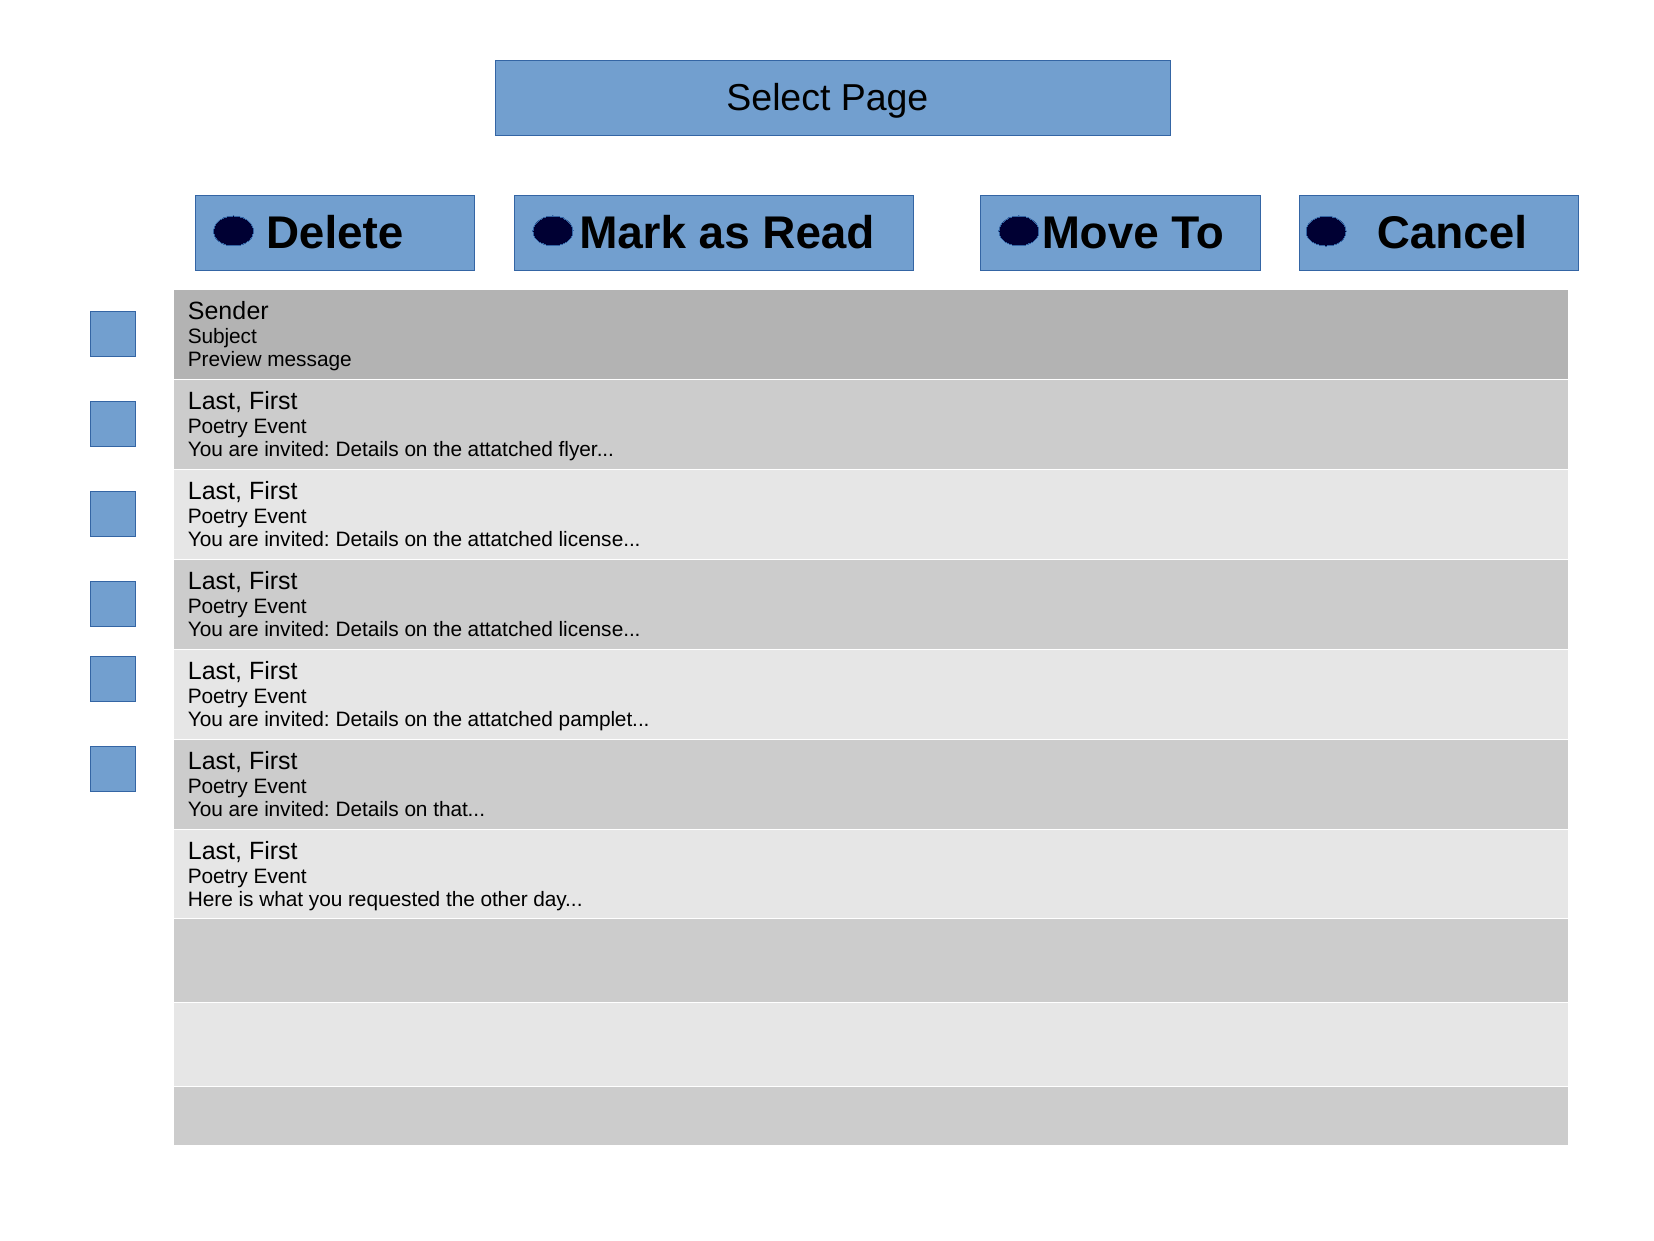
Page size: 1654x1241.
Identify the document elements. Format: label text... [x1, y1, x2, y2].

text_box Cancel [1299, 195, 1579, 271]
table_cell Last, First Poetry Event You are invited: Details on the attatched license... [174, 470, 1568, 559]
table_cell Last, First Poetry Event You are invited: Details on the attatched flyer... [174, 380, 1568, 469]
table_cell Last, First Poetry Event You are invited: Details on that... [174, 740, 1568, 829]
text_box [532, 215, 574, 246]
table_cell [174, 1087, 1568, 1145]
text_box [1306, 216, 1347, 247]
text_box [90, 656, 136, 702]
table_header Sender Subject Preview message [174, 290, 1568, 379]
table_cell [174, 919, 1568, 1002]
text_box Select Page [495, 60, 1171, 136]
text_box [90, 746, 136, 792]
text_box [90, 401, 136, 447]
text_box [90, 491, 136, 537]
text_box Mark as Read [514, 195, 914, 271]
text_box [90, 311, 136, 357]
text_box [998, 215, 1039, 246]
text_box [213, 215, 254, 246]
table_cell Last, First Poetry Event You are invited: Details on the attatched license... [174, 560, 1568, 649]
table_cell Last, First Poetry Event Here is what you requested the other day... [174, 830, 1568, 918]
text_box Move To [980, 195, 1261, 271]
text_box [90, 581, 136, 627]
table_cell [174, 1003, 1568, 1086]
table_cell Last, First Poetry Event You are invited: Details on the attatched pamplet... [174, 650, 1568, 739]
text_box Delete [195, 195, 475, 271]
